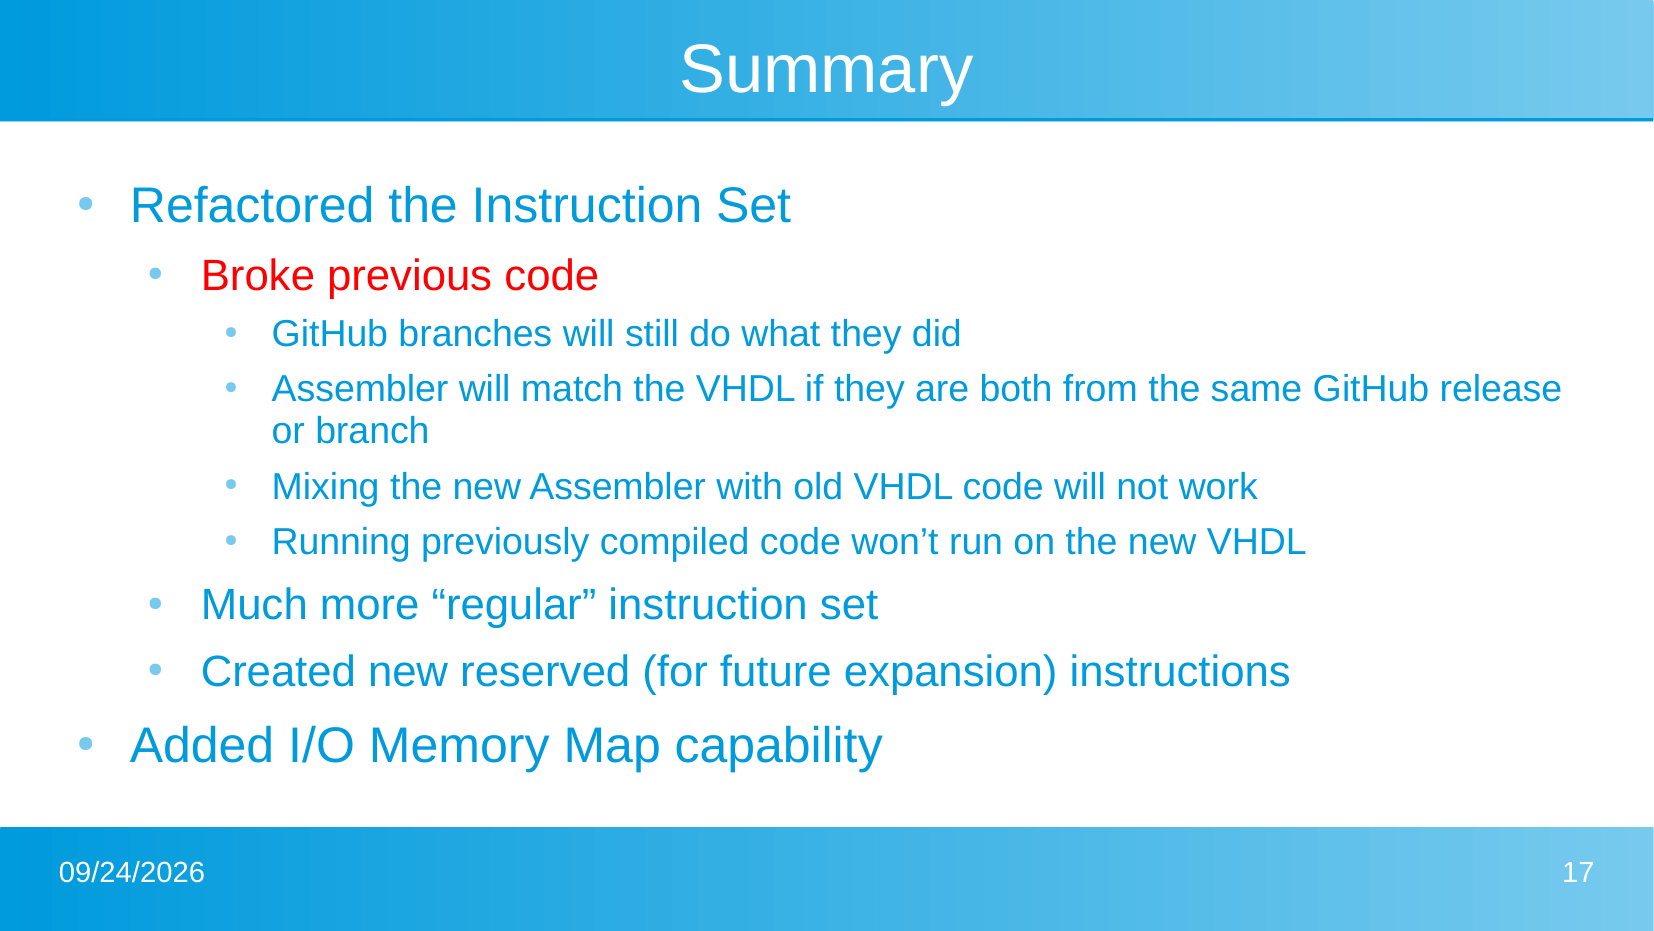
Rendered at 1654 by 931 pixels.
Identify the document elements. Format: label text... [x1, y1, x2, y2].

list Refactored the Instruction Set Broke previous code GitHub branches will still do what they did Assembler will match the VHDL if they are both from the same GitHub release or branch Mixing the new Assembler with old VHDL code will not work Running previously compiled code won’t run on the new VHDL Much more “regular” instruction set Created new reserved (for future expansion) instructions Added I/O Memory Map capability [59, 177, 1595, 768]
title Summary [59, 29, 1595, 108]
